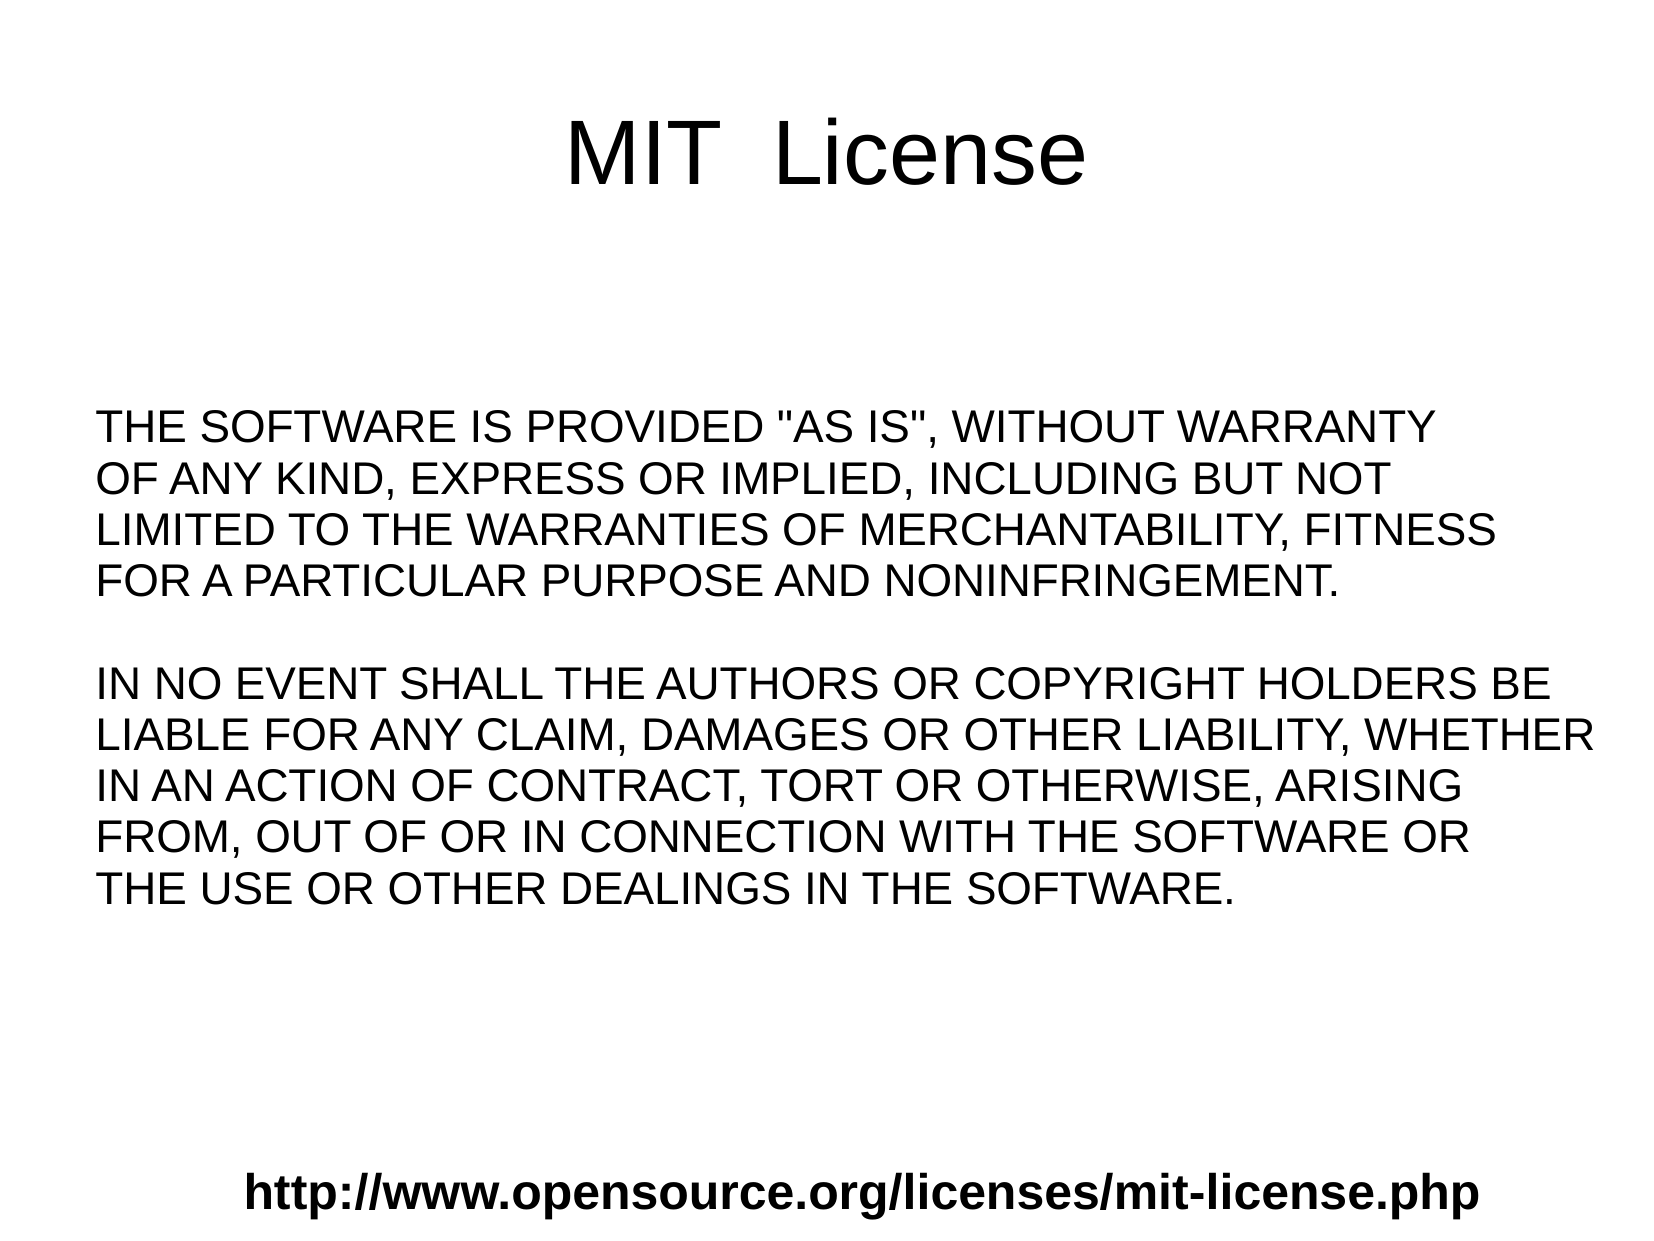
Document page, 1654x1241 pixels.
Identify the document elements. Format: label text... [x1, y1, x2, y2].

title MIT License [82, 49, 1571, 257]
text_box THE SOFTWARE IS PROVIDED "AS IS", WITHOUT WARRANTY OF ANY KIND, EXPRESS OR IMPLIED, INCLUDING BUT NOT LIMITED TO THE WARRANTIES OF MERCHANTABILITY, FITNESS FOR A PARTICULAR PURPOSE AND NONINFRINGEMENT. IN NO EVENT SHALL THE AUTHORS OR COPYRIGHT HOLDERS BE LIABLE FOR ANY CLAIM, DAMAGES OR OTHER LIABILITY, WHETHER IN AN ACTION OF CONTRACT, TORT OR OTHERWISE, ARISING FROM, OUT OF OR IN CONNECTION WITH THE SOFTWARE OR THE USE OR OTHER DEALINGS IN THE SOFTWARE. [80, 309, 1627, 930]
text_box http://www.opensource.org/licenses/mit-license.php [112, 1156, 1613, 1229]
